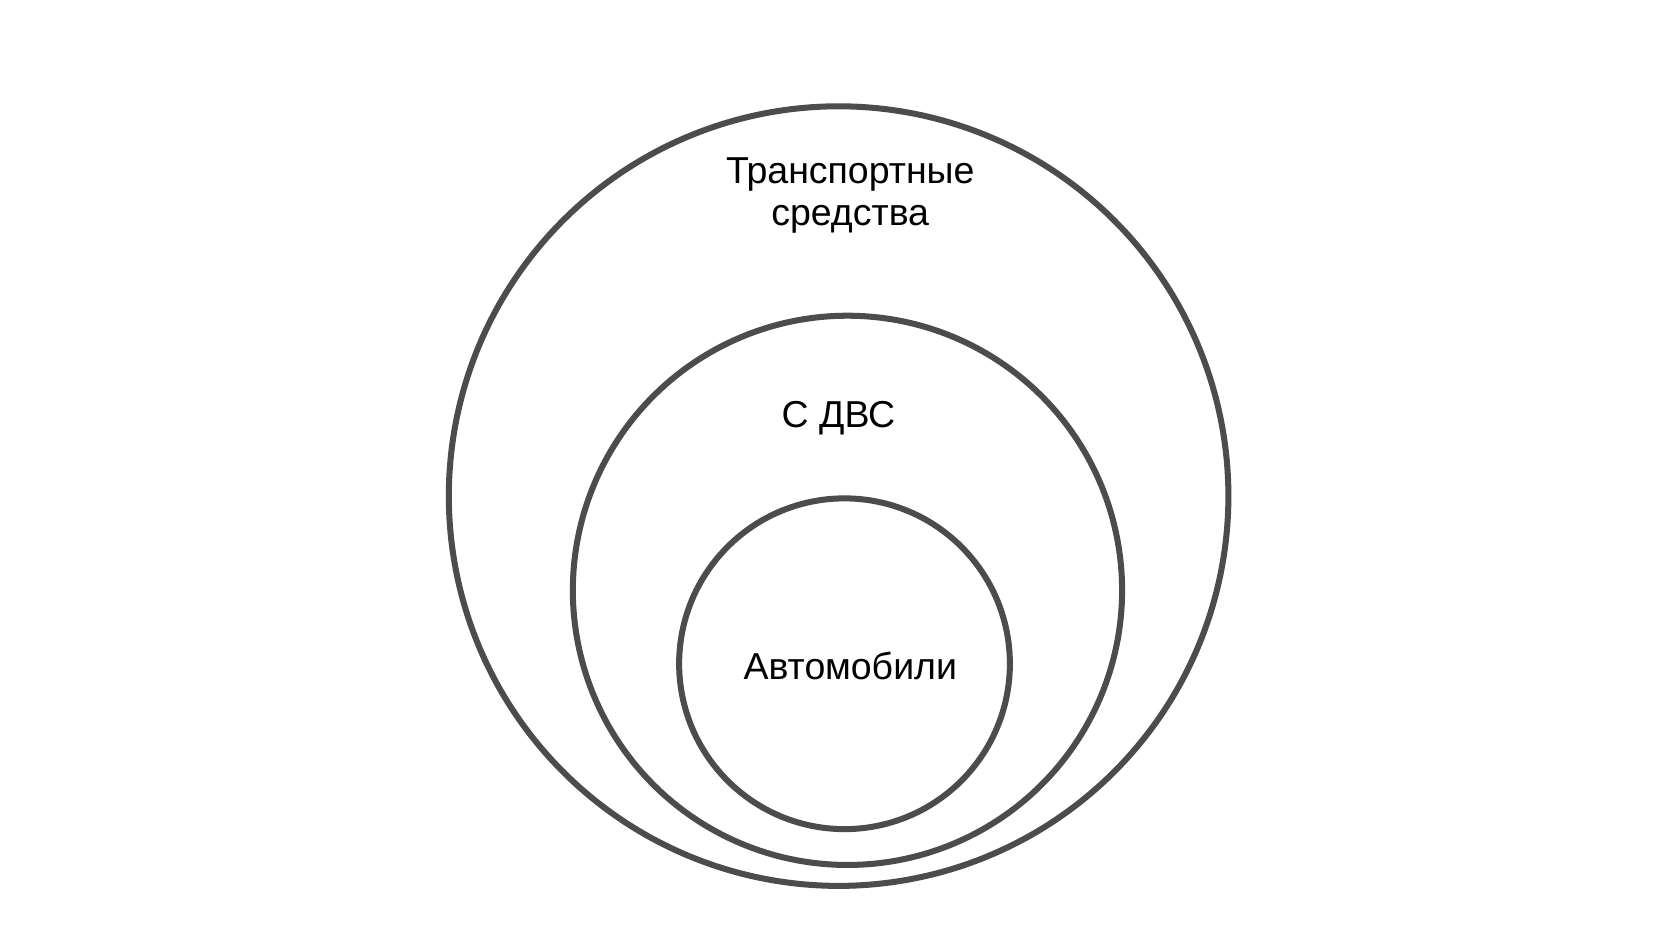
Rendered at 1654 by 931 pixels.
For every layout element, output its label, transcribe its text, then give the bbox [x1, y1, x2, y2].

text_box Транспортные средства [696, 141, 1004, 241]
text_box Автомобили [696, 637, 1004, 695]
text_box С ДВС [685, 386, 993, 443]
text_box [448, 106, 1229, 886]
